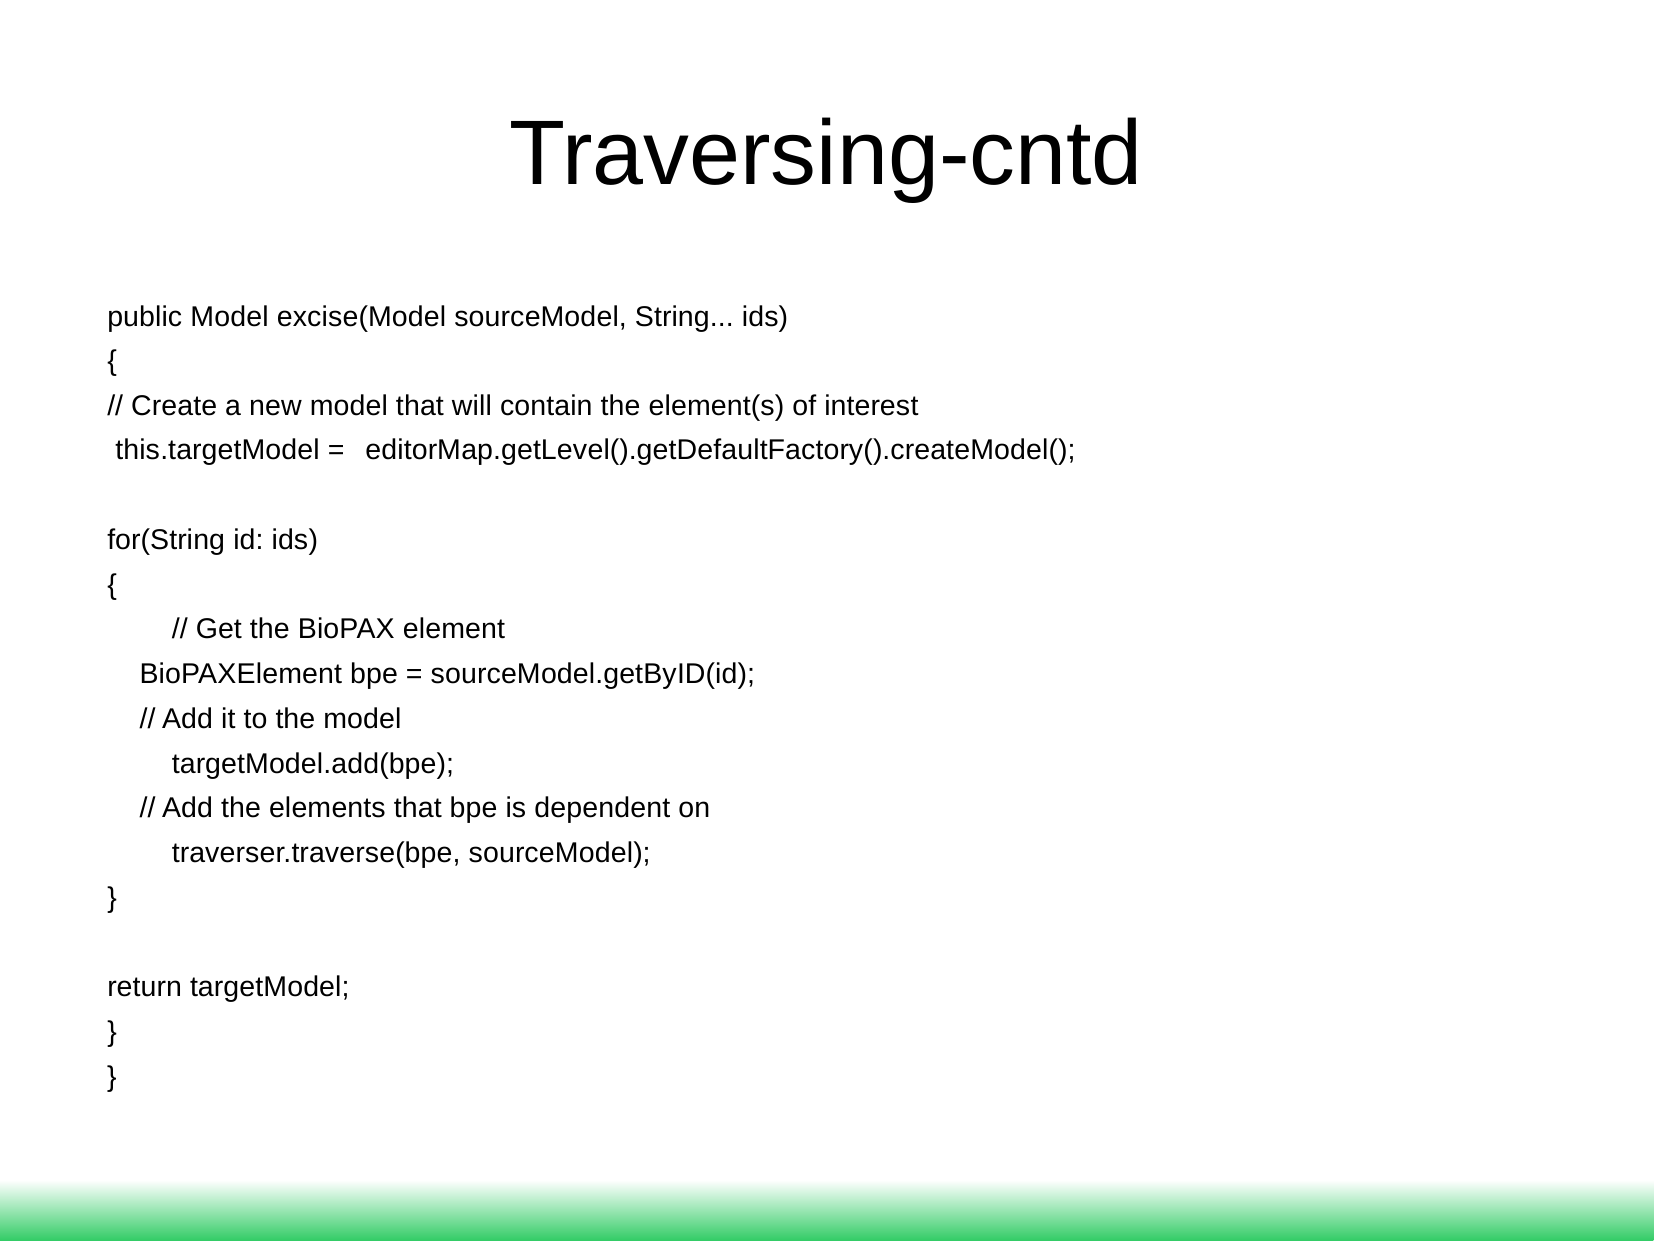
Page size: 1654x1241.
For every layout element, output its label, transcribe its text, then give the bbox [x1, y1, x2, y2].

title Traversing-cntd [82, 49, 1571, 257]
list public Model excise(Model sourceModel, String... ids) { // Create a new model that will contain the element(s) of interest this.targetModel = editorMap.getLevel().getDefaultFactory().createModel(); for(String id: ids) { // Get the BioPAX element BioPAXElement bpe = sourceModel.getByID(id); // Add it to the model targetModel.add(bpe); // Add the elements that bpe is dependent on traverser.traverse(bpe, sourceModel); } return targetModel; } } [75, 300, 1571, 1109]
